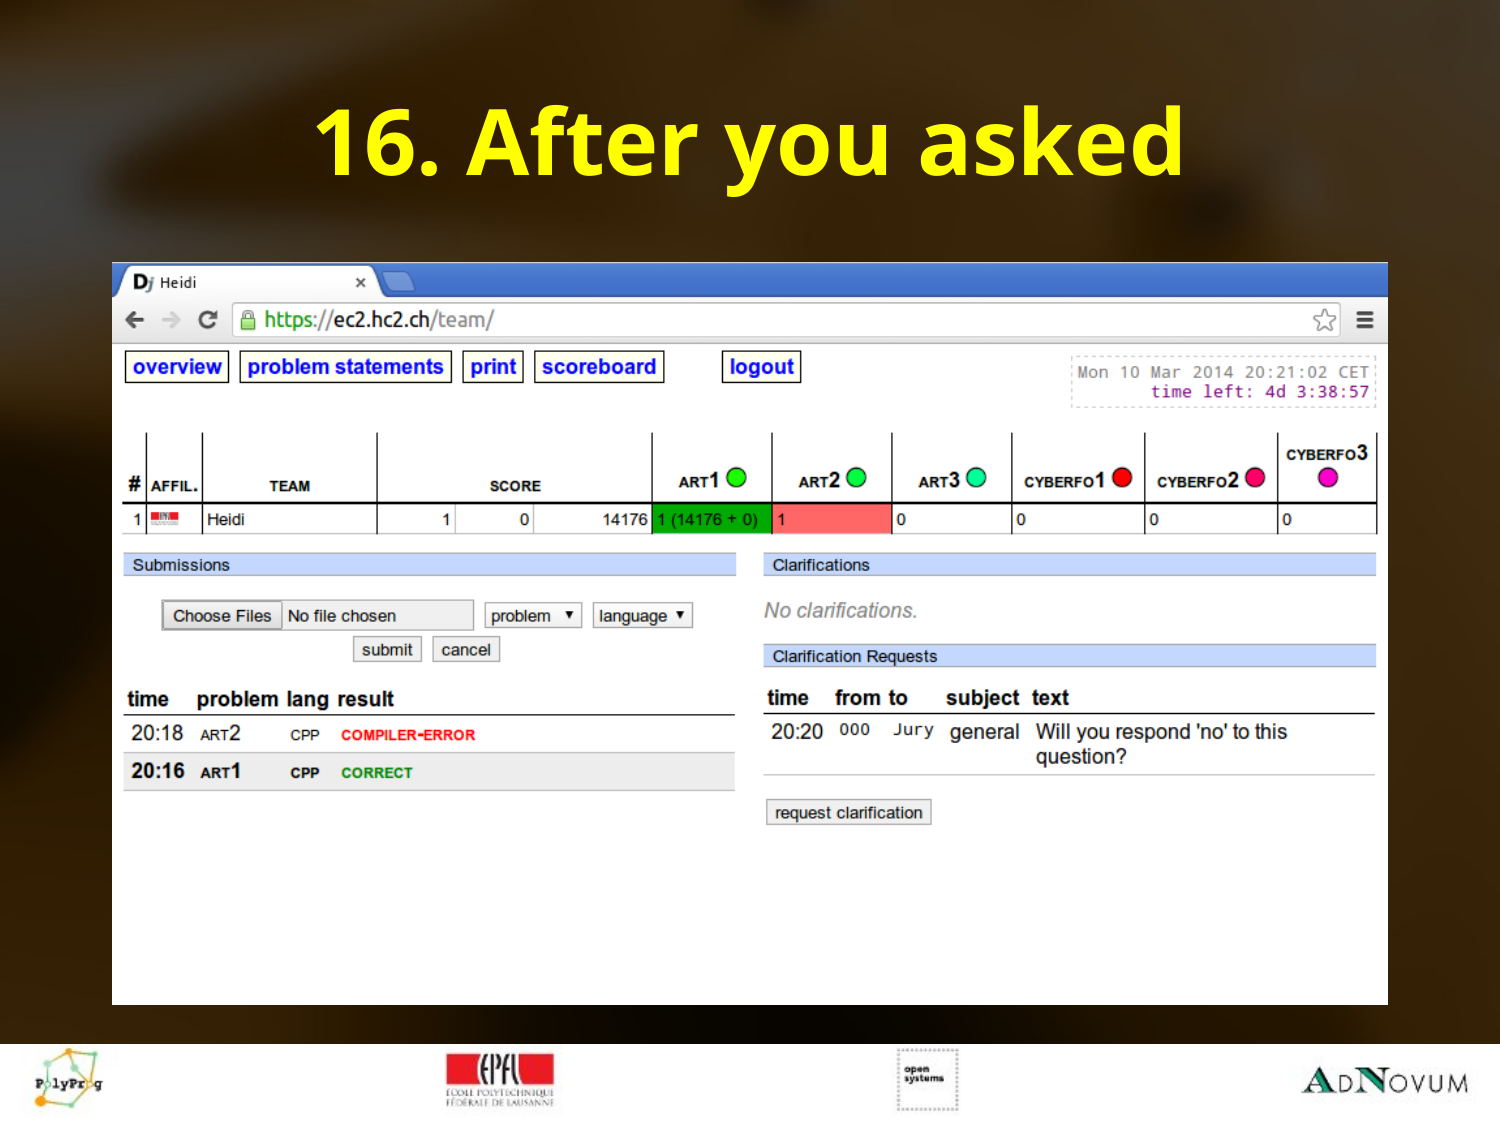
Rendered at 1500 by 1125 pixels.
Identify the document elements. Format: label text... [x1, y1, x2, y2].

title 16. After you asked [75, 45, 1425, 233]
picture [0, 0, 1500, 1120]
